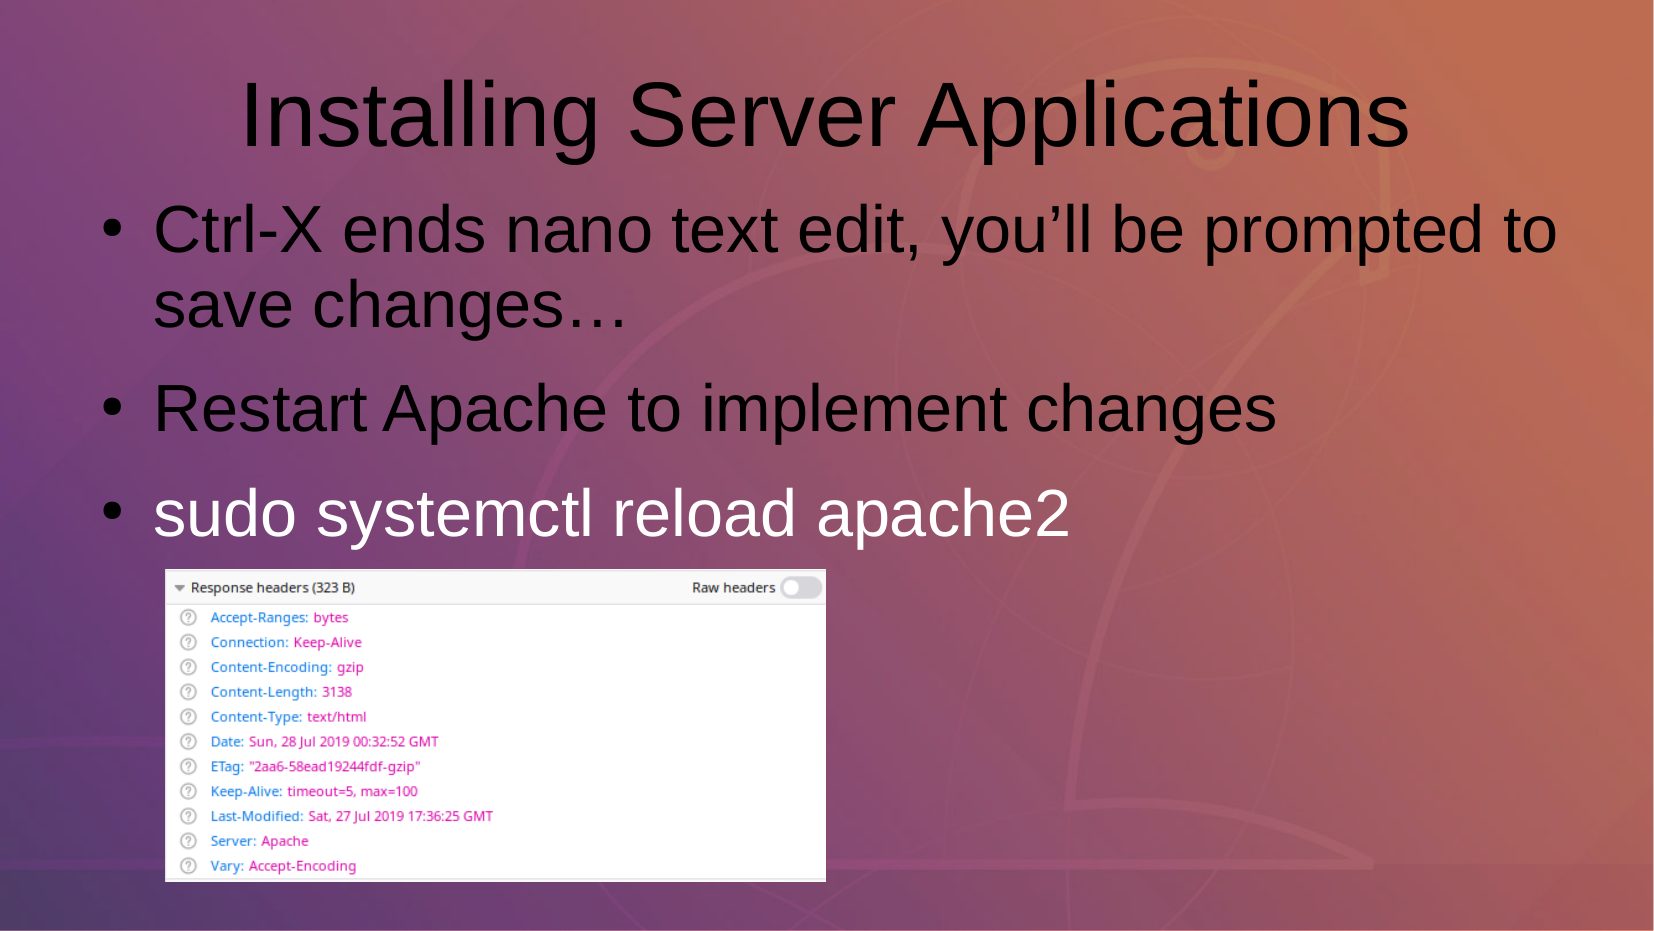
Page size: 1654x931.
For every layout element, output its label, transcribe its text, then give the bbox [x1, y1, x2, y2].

title Installing Server Applications [82, 37, 1571, 192]
picture [165, 569, 826, 882]
list Ctrl-X ends nano text edit, you’ll be prompted to save changes… Restart Apache to implement changes sudo systemctl reload apache2 [82, 192, 1571, 856]
